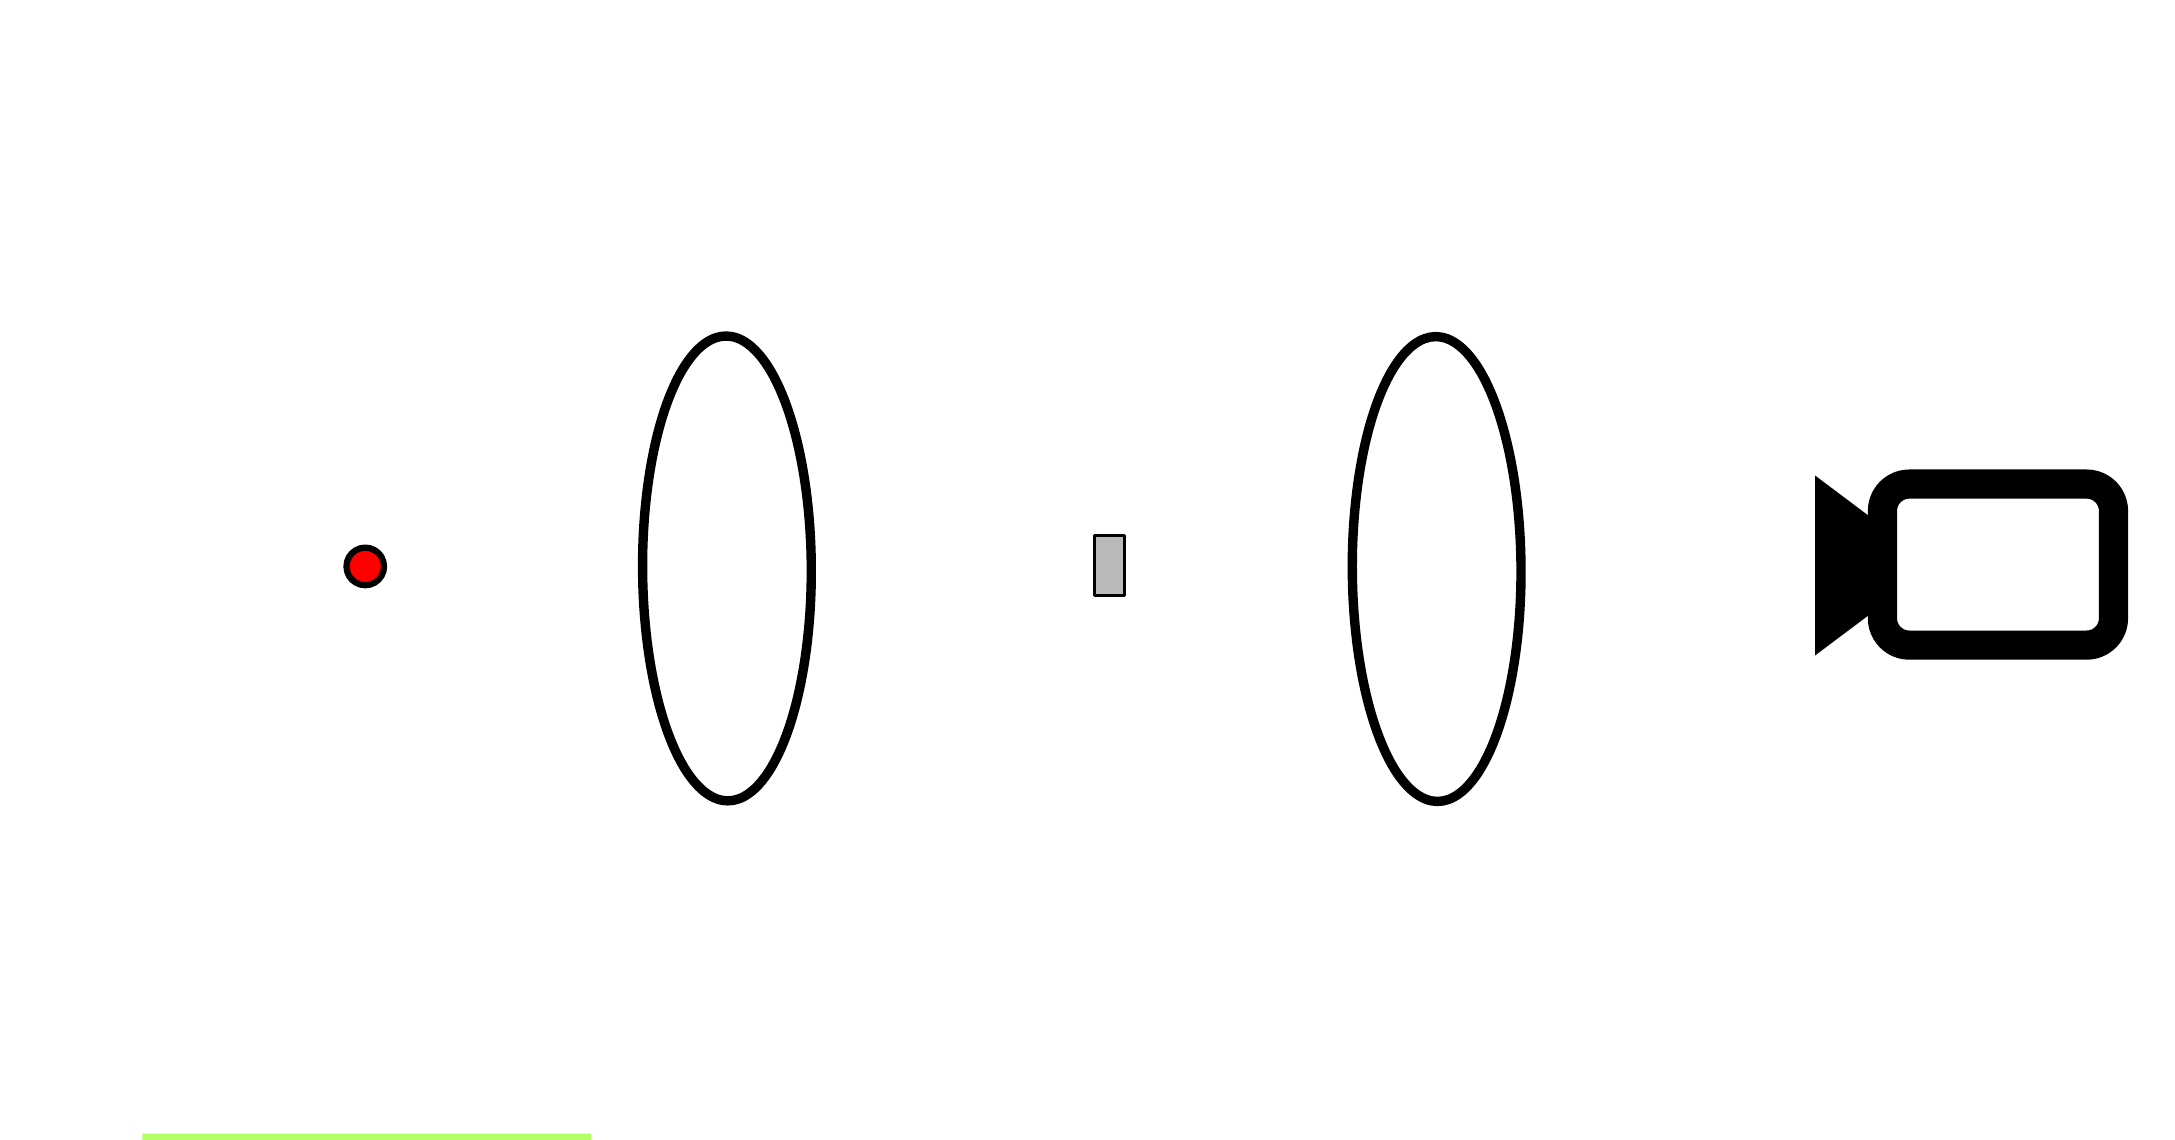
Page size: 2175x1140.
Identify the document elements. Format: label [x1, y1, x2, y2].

text_box [642, 336, 812, 801]
text_box [1094, 535, 1125, 596]
text_box [346, 547, 385, 586]
text_box [1815, 475, 1876, 656]
text_box [1352, 336, 1522, 802]
text_box [1882, 484, 2114, 646]
